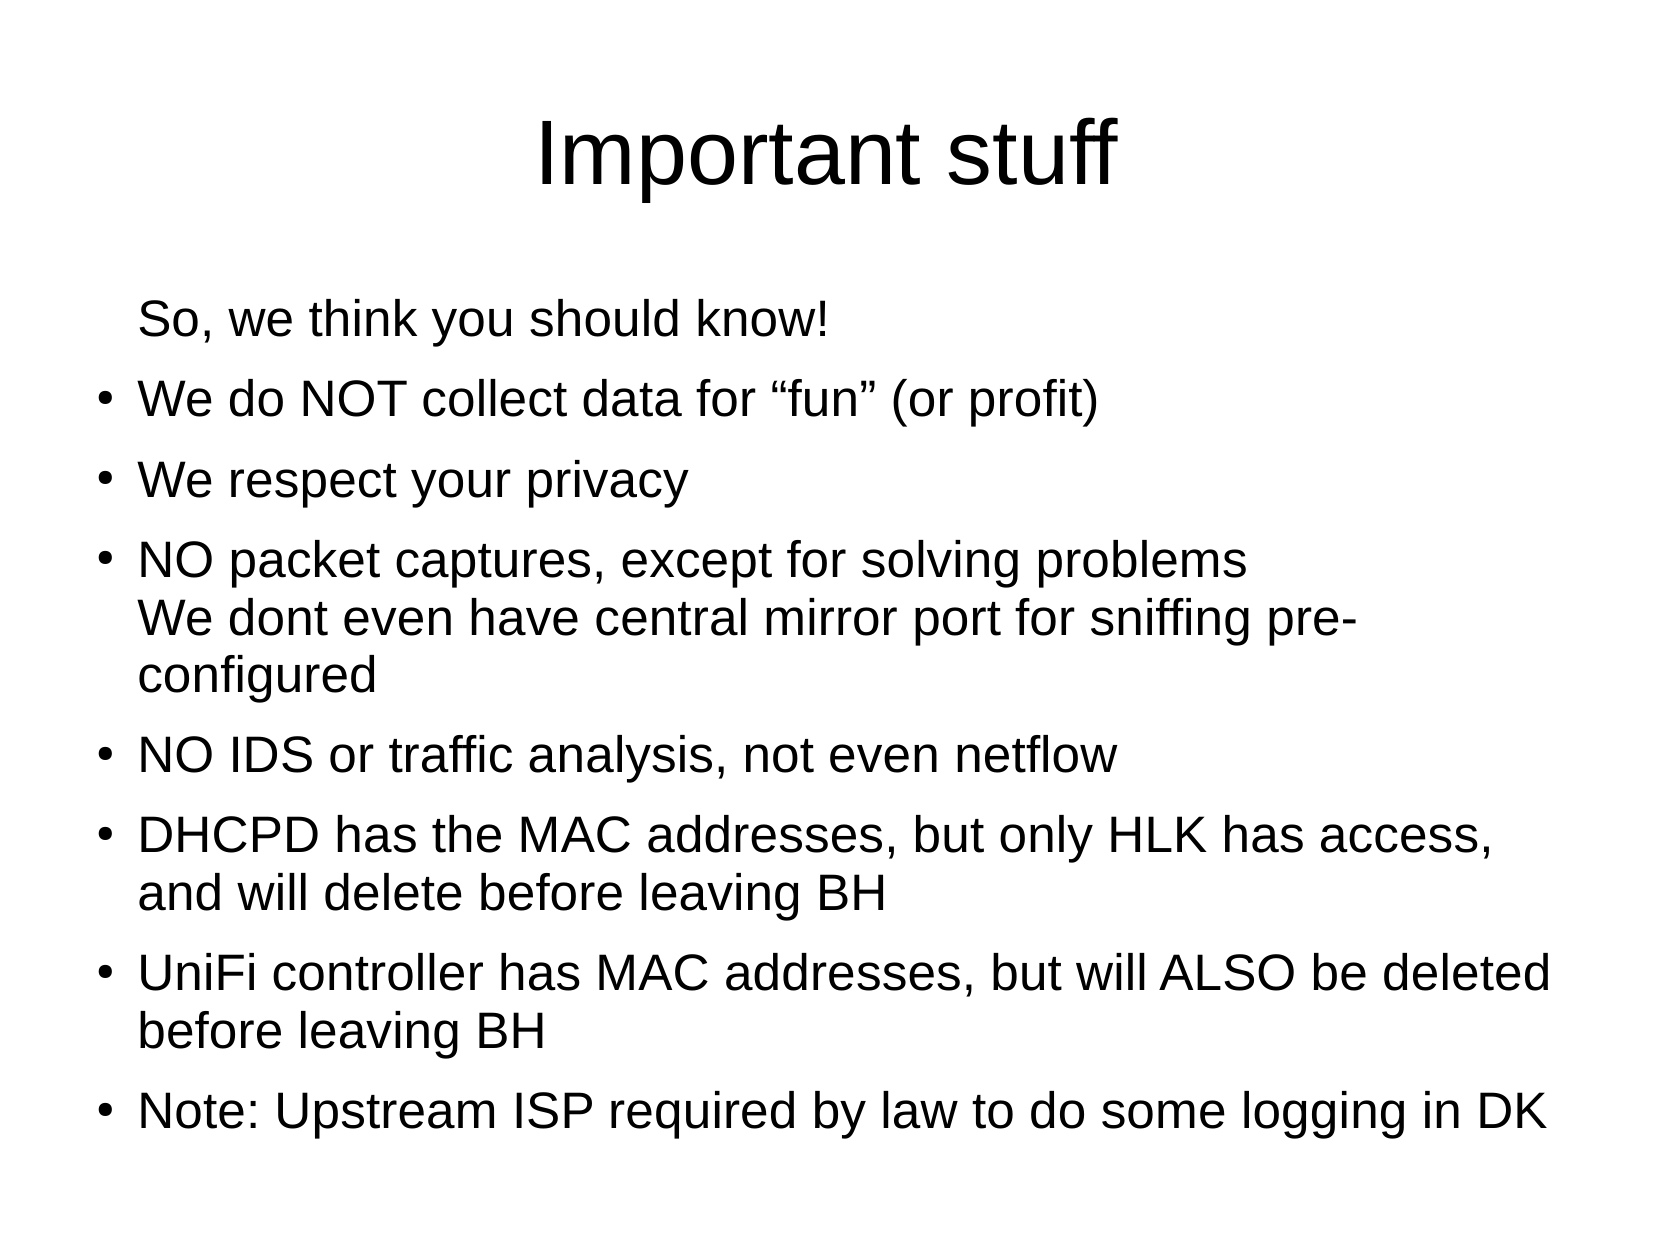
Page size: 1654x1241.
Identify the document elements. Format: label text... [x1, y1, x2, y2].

list So, we think you should know! We do NOT collect data for “fun” (or profit) We respect your privacy NO packet captures, except for solving problems We dont even have central mirror port for sniffing pre-configured NO IDS or traffic analysis, not even netflow DHCPD has the MAC addresses, but only HLK has access, and will delete before leaving BH UniFi controller has MAC addresses, but will ALSO be deleted before leaving BH Note: Upstream ISP required by law to do some logging in DK [82, 290, 1571, 1186]
title Important stuff [82, 49, 1571, 257]
